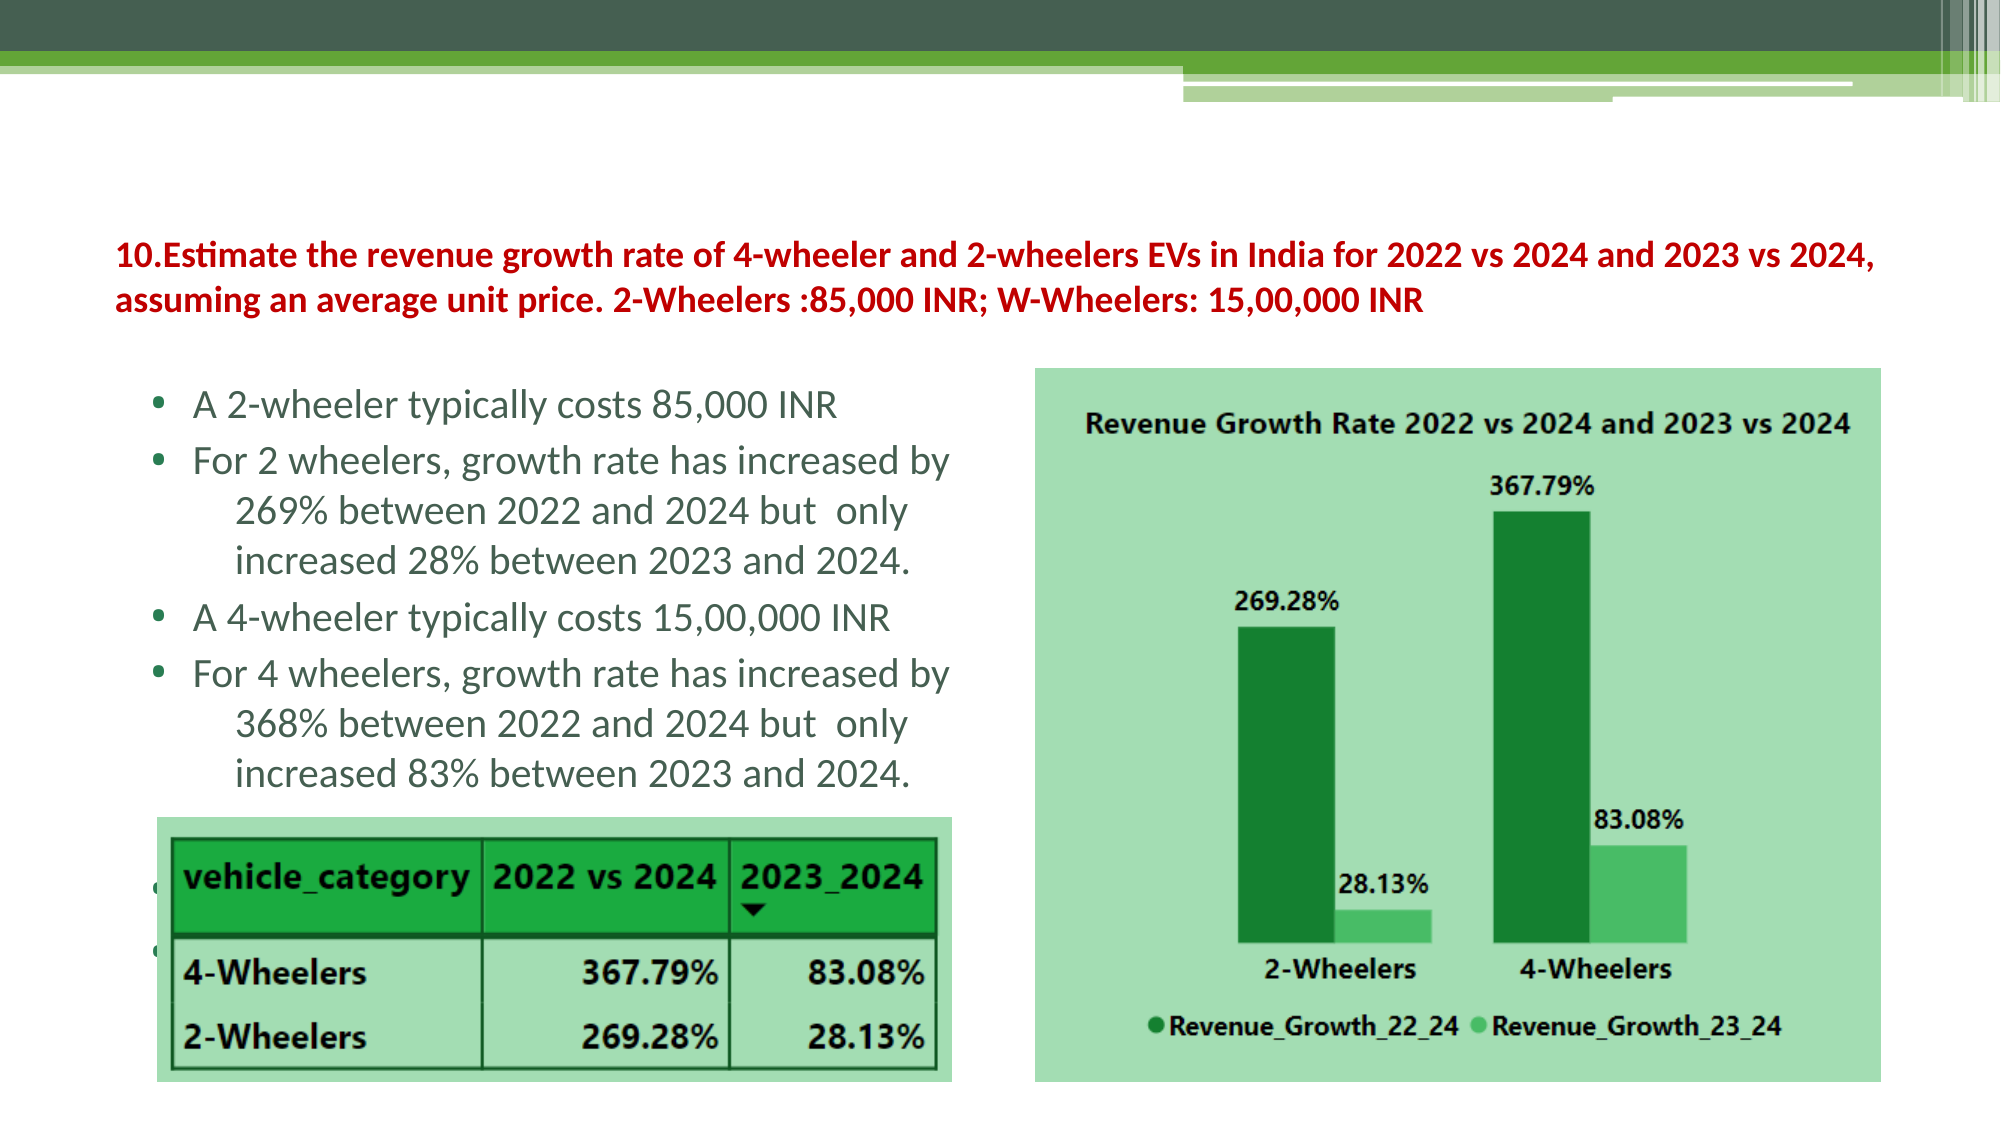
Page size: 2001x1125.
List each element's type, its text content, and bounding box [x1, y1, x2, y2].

list A 2-wheeler typically costs 85,000 INR For 2 wheelers, growth rate has increased by 269% between 2022 and 2024 but only increased 28% between 2023 and 2024. A 4-wheeler typically costs 15,00,000 INR For 4 wheelers, growth rate has increased by 368% between 2022 and 2024 but only increased 83% between 2023 and 2024. [99, 368, 984, 1082]
picture [1035, 369, 1881, 1082]
picture [157, 817, 952, 1082]
title 10.Estimate the revenue growth rate of 4-wheeler and 2-wheelers EVs in India for 2022 vs 2024 and 2023 vs 2024, assuming an average unit price. 2-Wheelers :85,000 INR; W-Wheelers: 15,00,000 INR [99, 187, 1900, 363]
